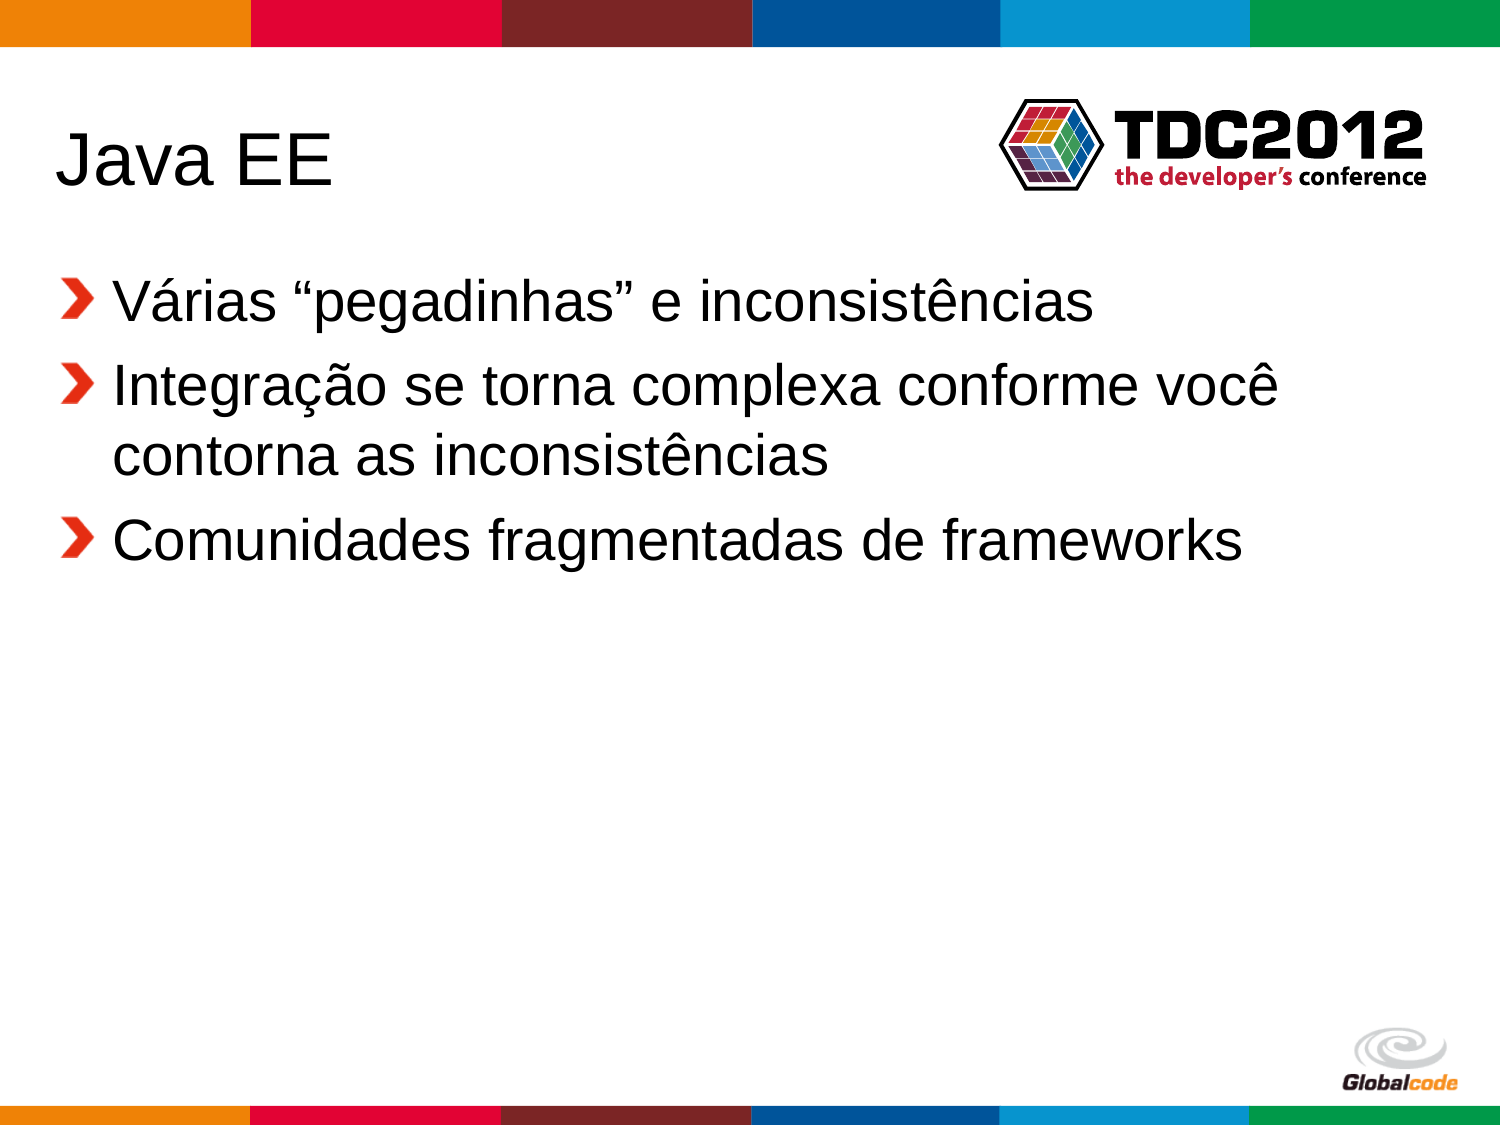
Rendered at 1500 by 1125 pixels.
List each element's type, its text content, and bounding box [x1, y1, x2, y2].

title Java EE [41, 57, 975, 254]
picture [1340, 999, 1459, 1105]
list Várias “pegadinhas” e inconsistências Integração se torna complexa conforme você contorna as inconsistências Comunidades fragmentadas de frameworks [41, 255, 1459, 998]
